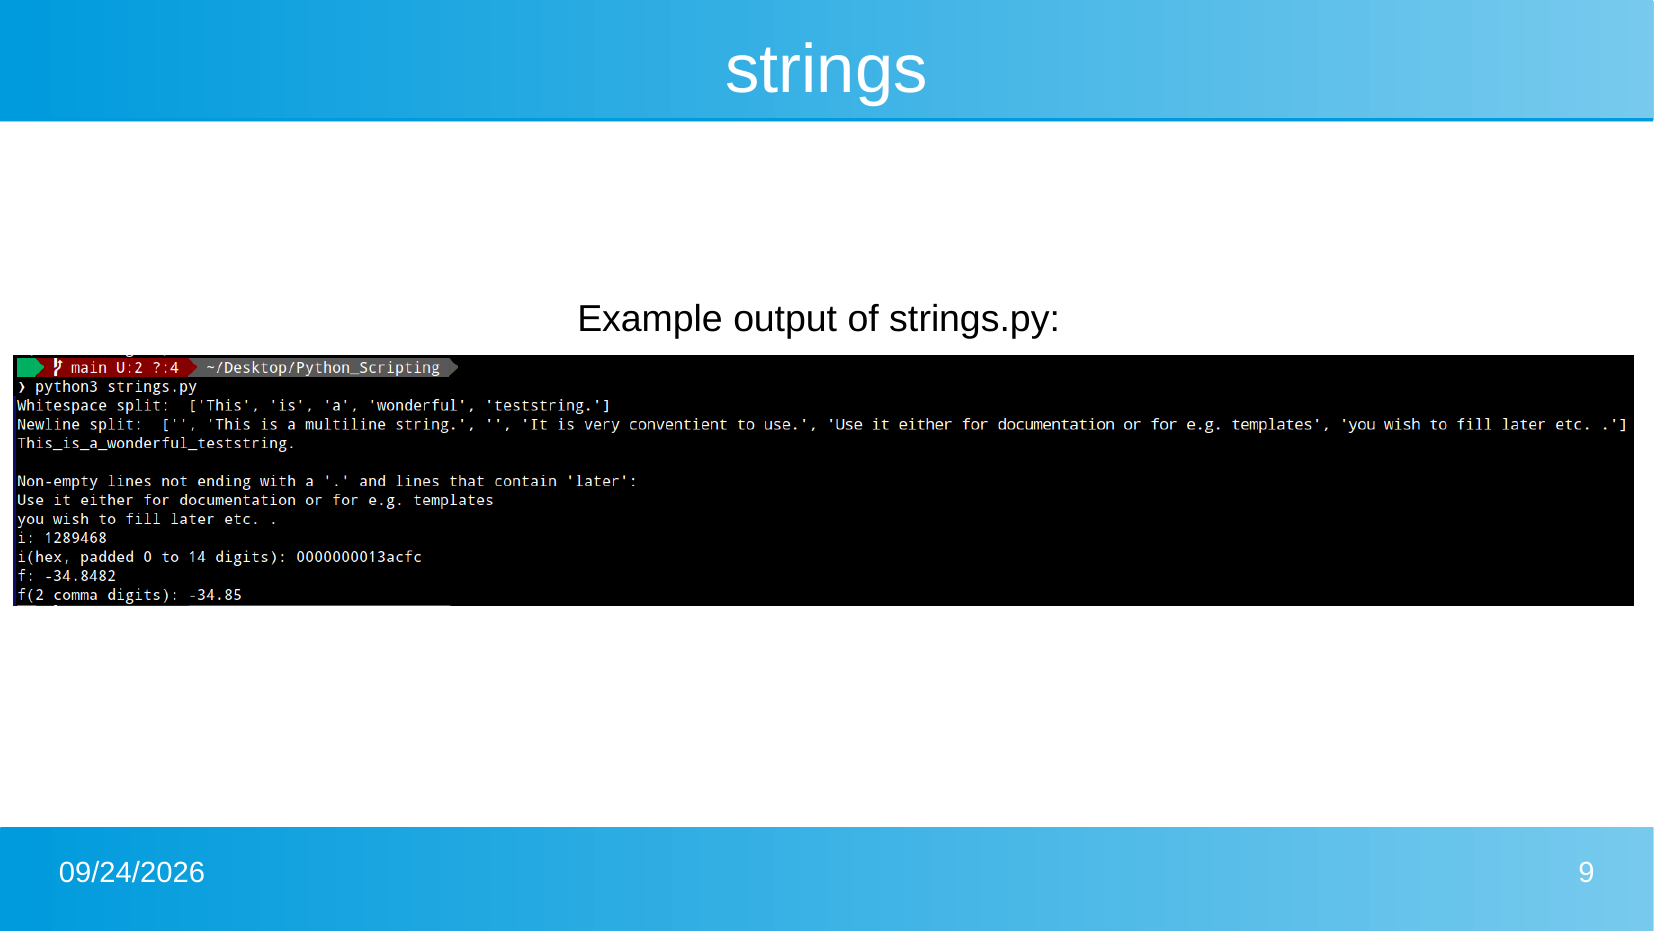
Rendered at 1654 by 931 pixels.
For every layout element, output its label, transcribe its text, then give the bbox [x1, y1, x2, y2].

text_box Example output of strings.py: [562, 290, 1076, 348]
title strings [59, 29, 1595, 108]
picture [13, 355, 1634, 606]
